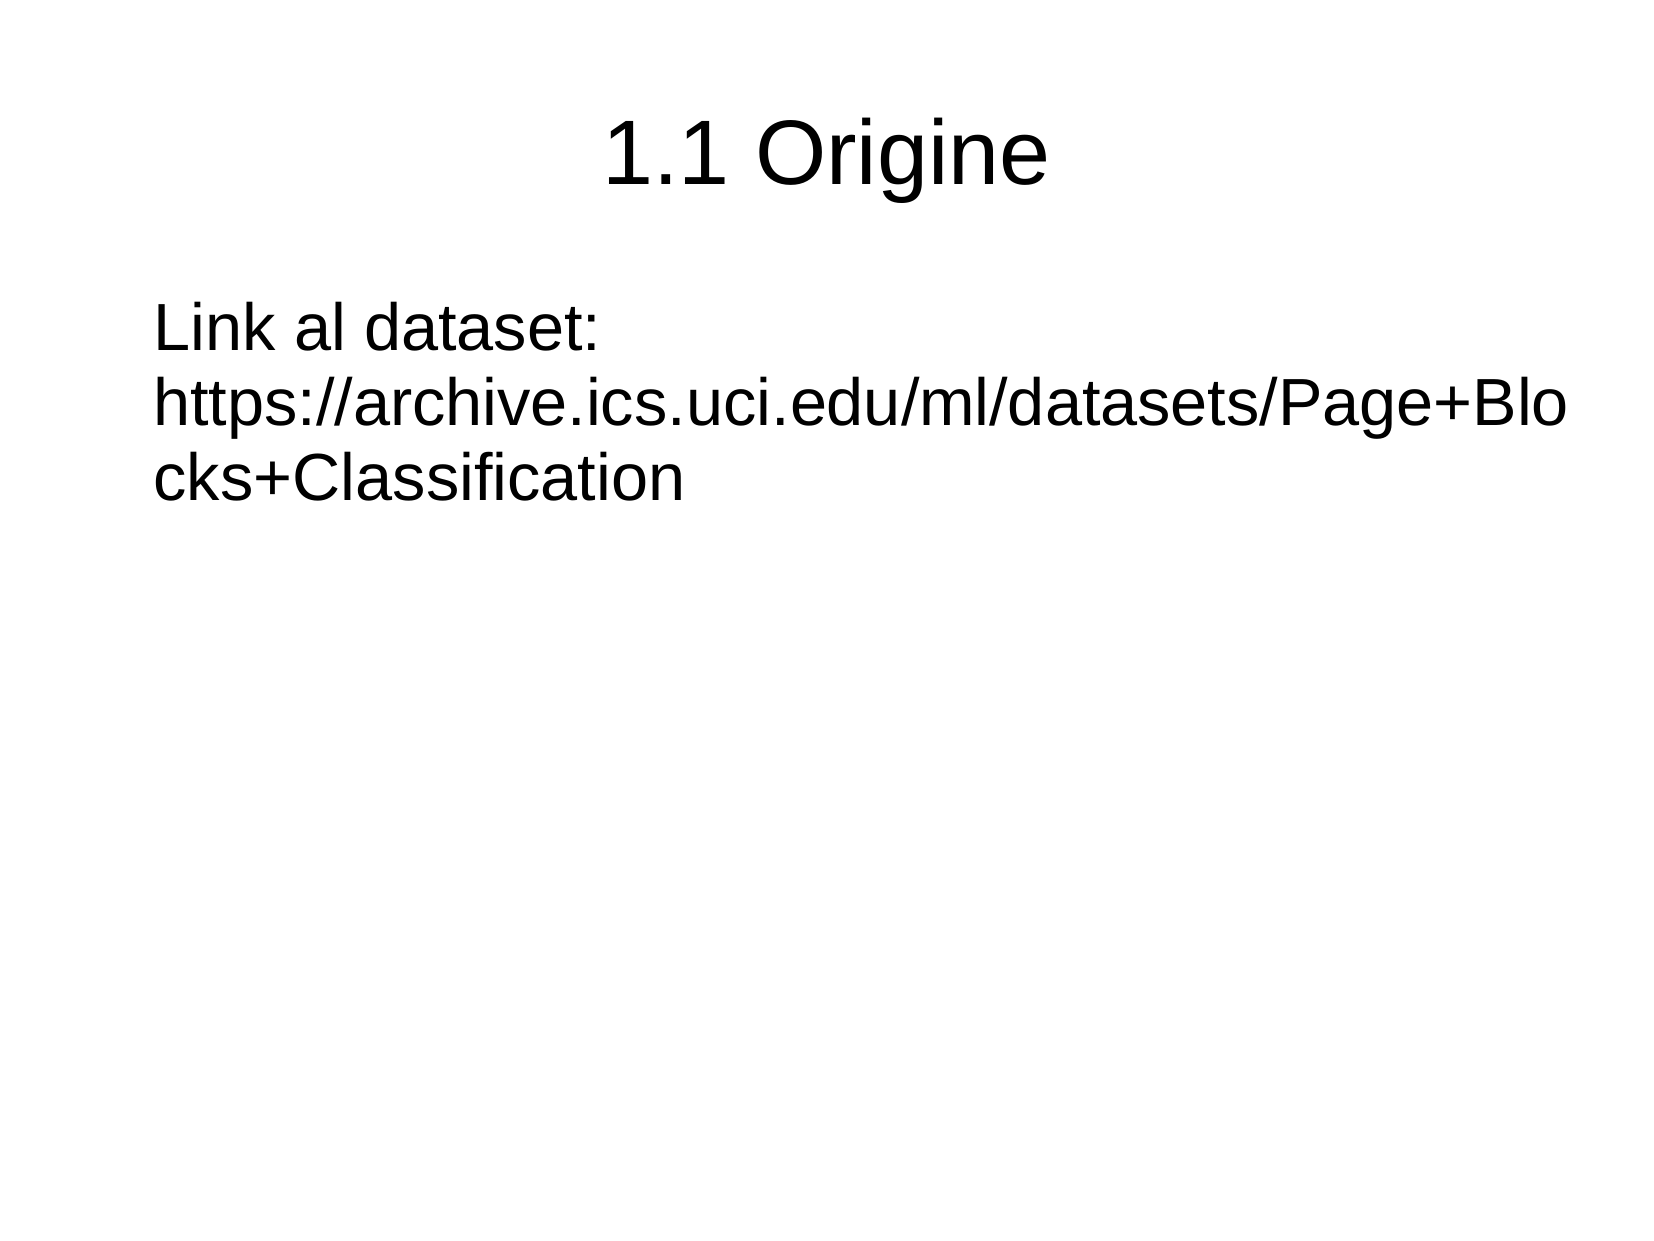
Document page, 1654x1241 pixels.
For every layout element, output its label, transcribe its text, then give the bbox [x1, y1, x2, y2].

title 1.1 Origine [82, 49, 1571, 257]
list Link al dataset: https://archive.ics.uci.edu/ml/datasets/Page+Blocks+Classification [82, 290, 1571, 1010]
